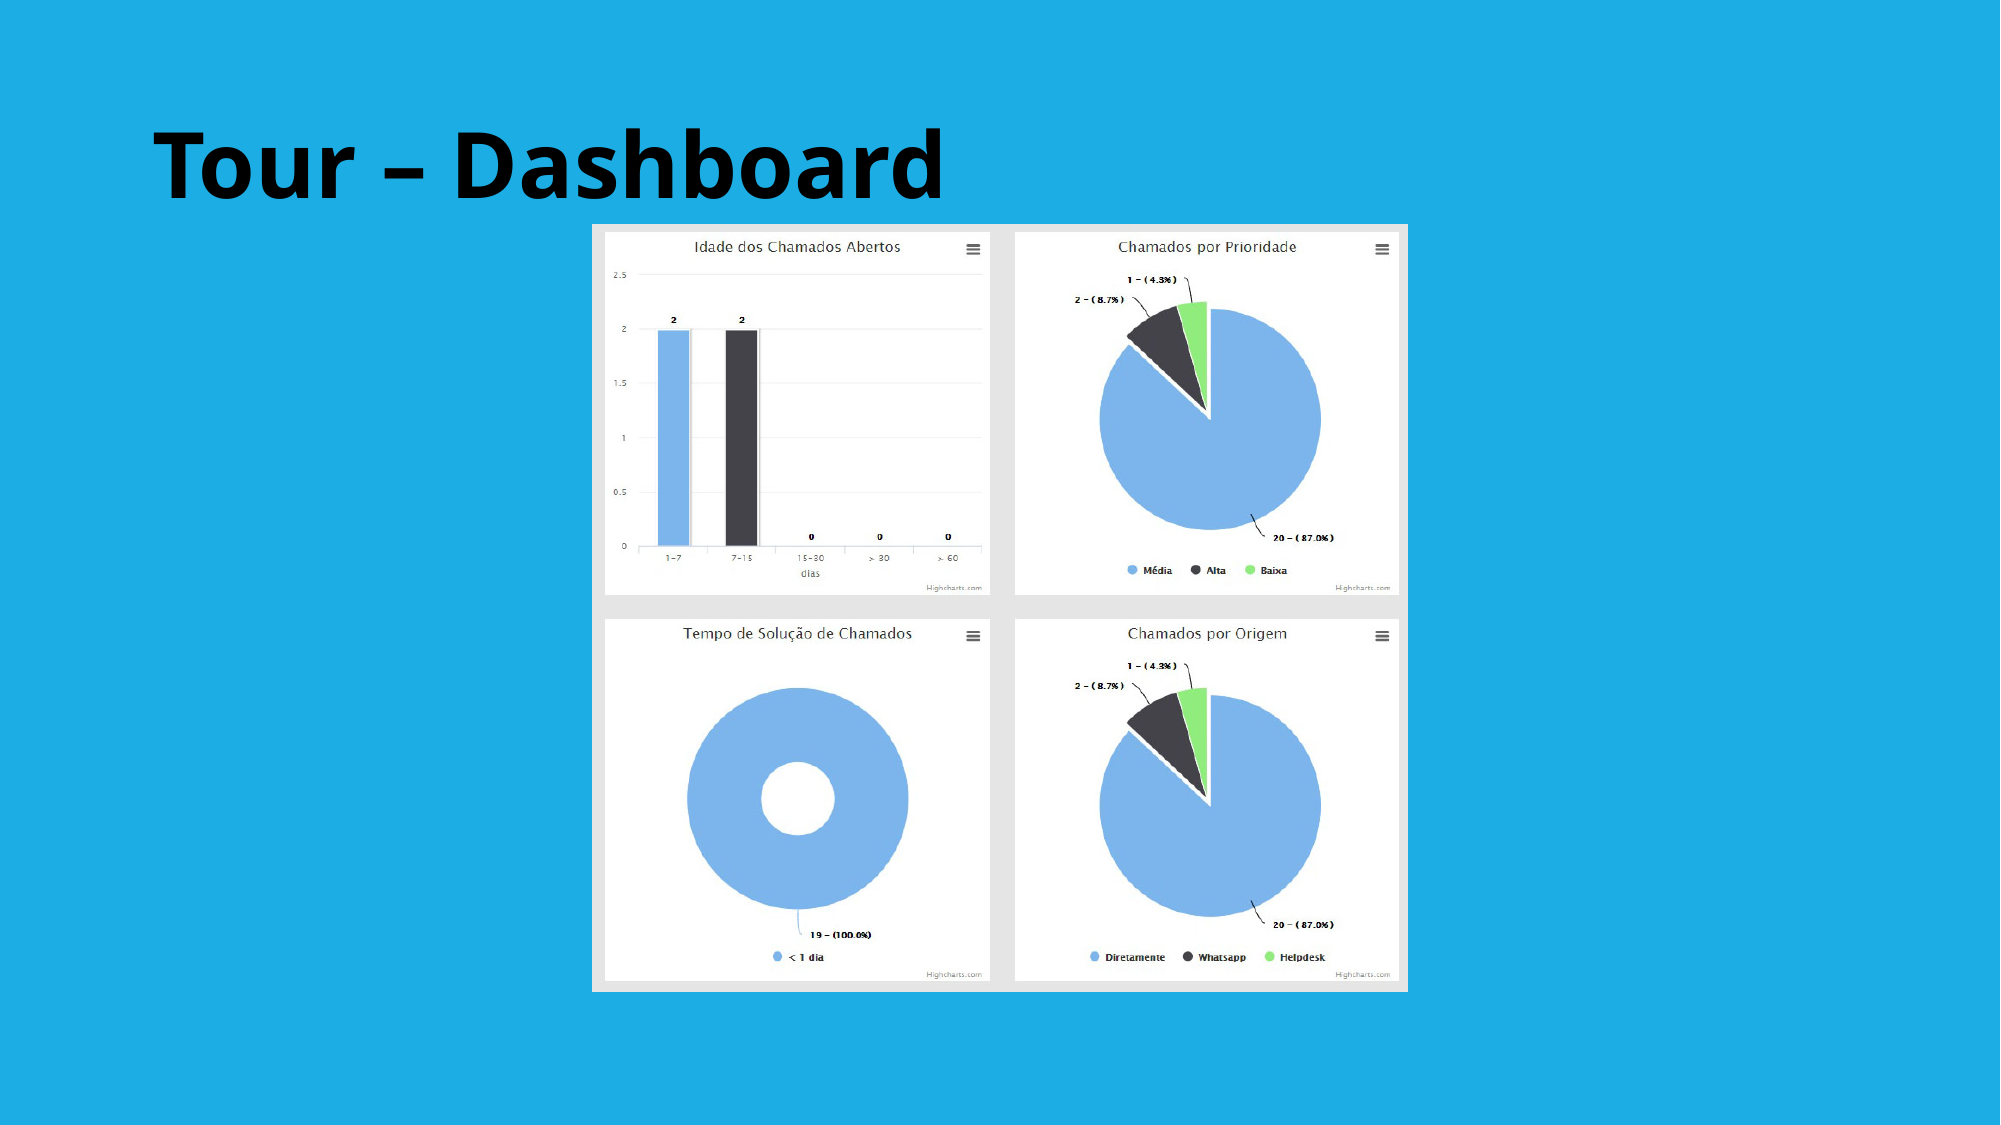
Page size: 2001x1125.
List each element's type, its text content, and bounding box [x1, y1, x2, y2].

text_box Tour – Dashboard [137, 60, 1862, 277]
picture [592, 224, 1408, 992]
